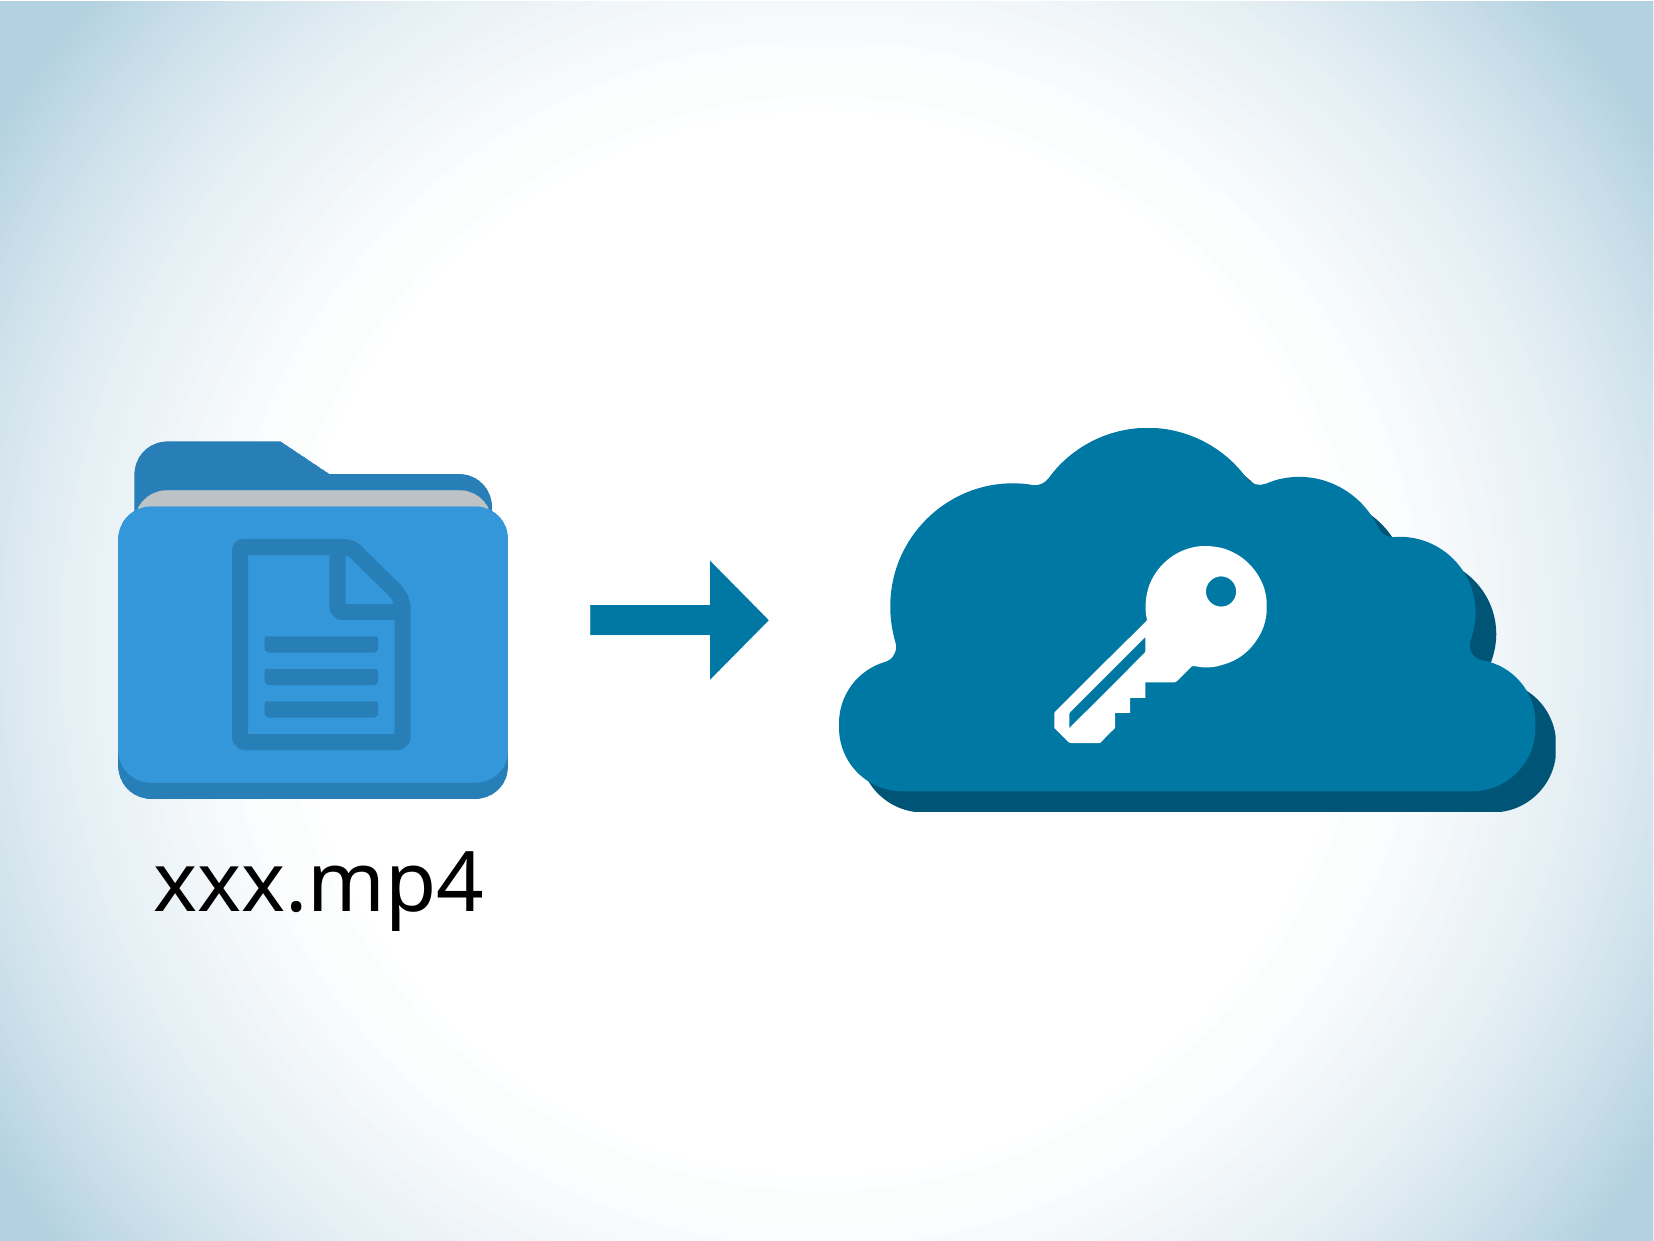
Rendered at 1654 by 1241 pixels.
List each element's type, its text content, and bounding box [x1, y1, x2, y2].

picture [0, 1, 1654, 1241]
text_box xxx.mp4 [82, 814, 556, 928]
